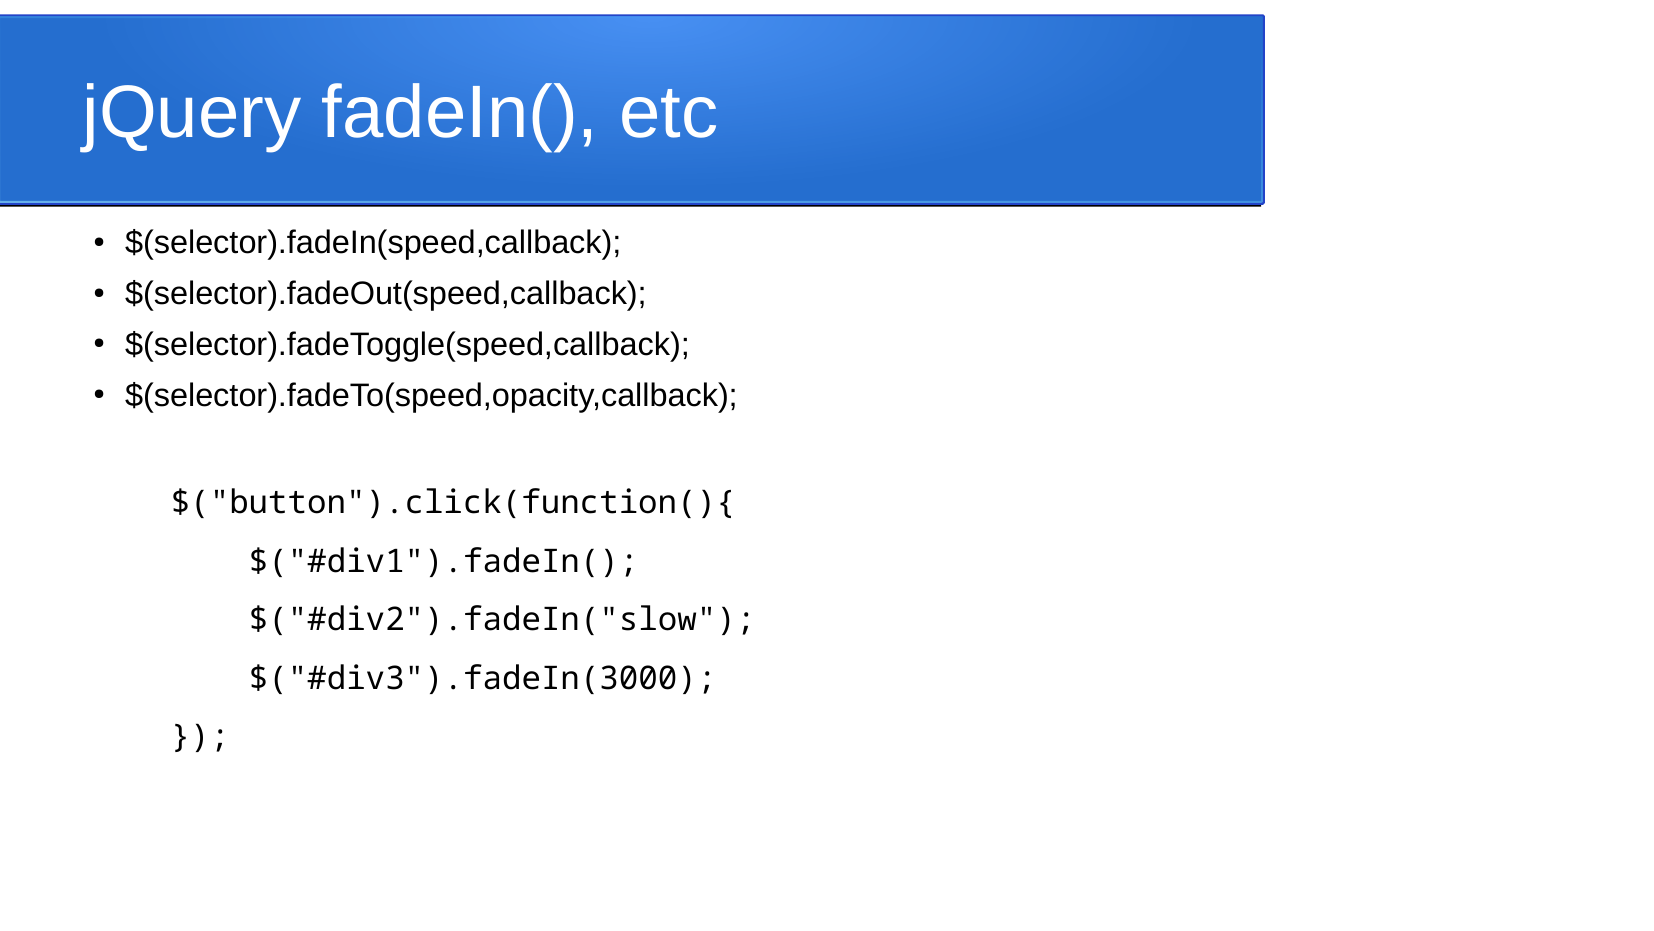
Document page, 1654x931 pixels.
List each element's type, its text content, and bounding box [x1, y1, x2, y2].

title jQuery fadeIn(), etc [82, 35, 1235, 189]
list $(selector).fadeIn(speed,callback); $(selector).fadeOut(speed,callback); $(selector).fadeToggle(speed,callback); $(selector).fadeTo(speed,opacity,callback); $("button").click(function(){ $("#div1").fadeIn(); $("#div2").fadeIn("slow"); $("#div3").fadeIn(3000); }); [82, 224, 1571, 764]
